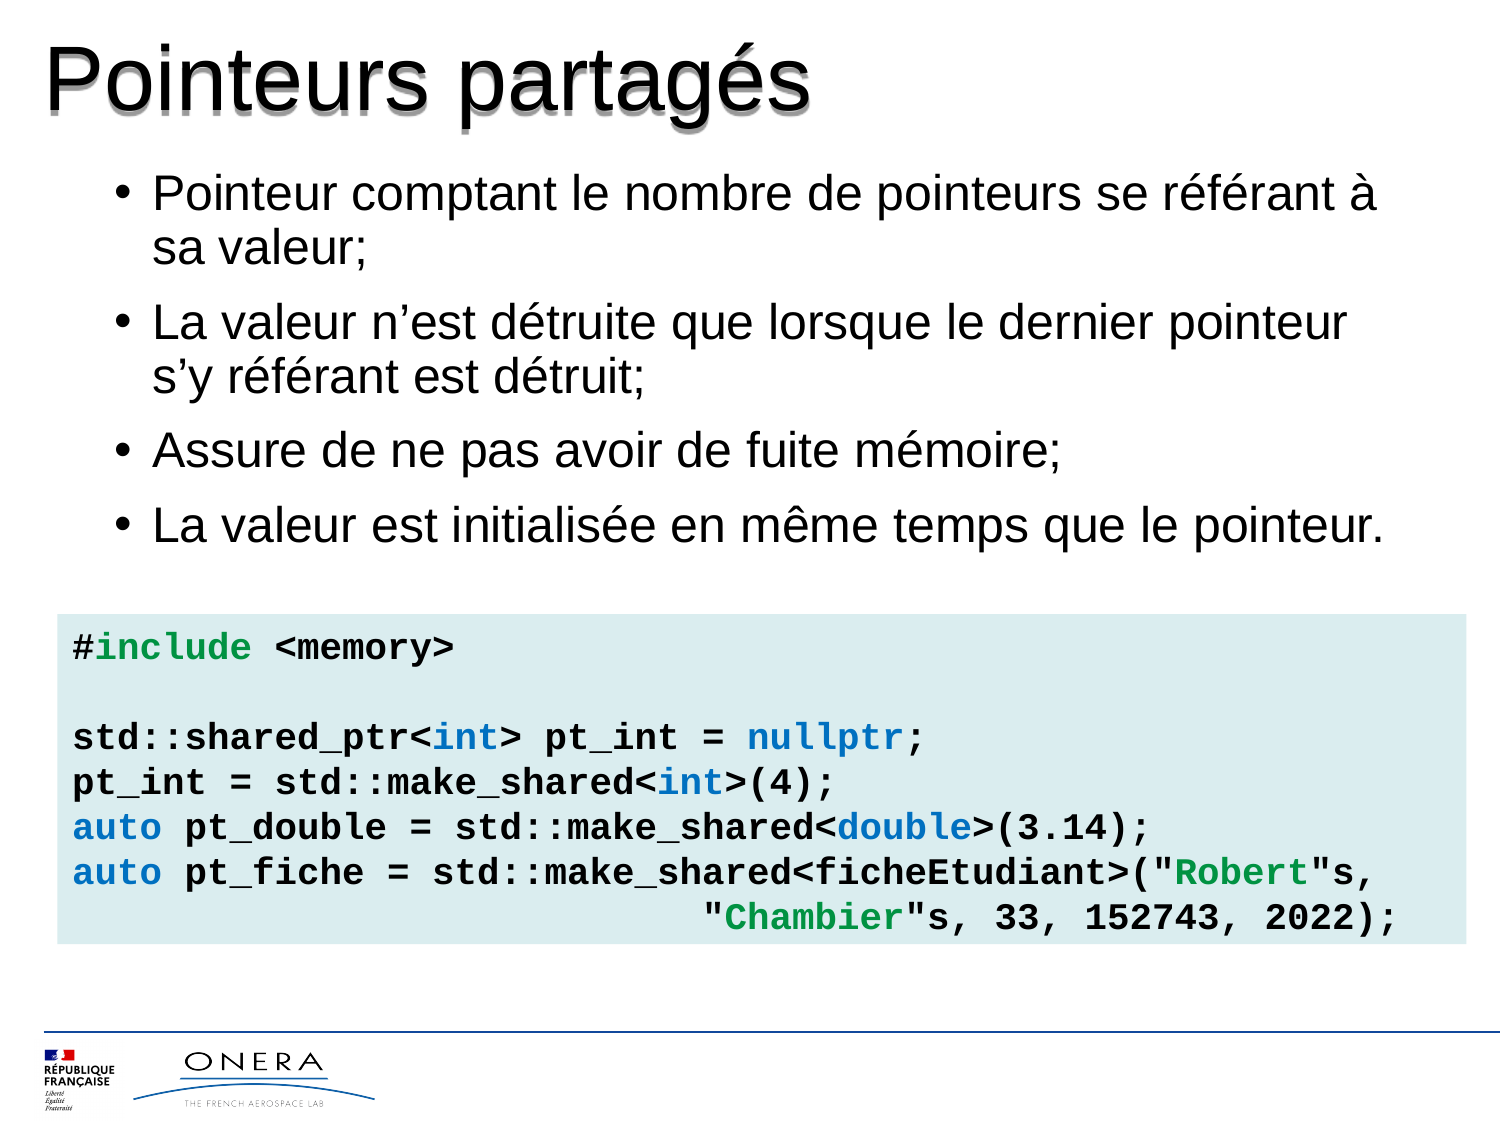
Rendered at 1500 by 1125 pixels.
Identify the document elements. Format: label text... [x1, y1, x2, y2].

picture [133, 1052, 375, 1107]
text_box Pointeur comptant le nombre de pointeurs se référant à sa valeur; La valeur n’est détruite que lorsque le dernier pointeur s’y référant est détruit; Assure de ne pas avoir de fuite mémoire; La valeur est initialisée en même temps que le pointeur. [114, 156, 1390, 564]
picture [34, 1039, 125, 1121]
text_box Pointeurs partagés [43, 15, 1486, 148]
text_box #include <memory> std::shared_ptr<int> pt_int = nullptr; pt_int = std::make_shared<int>(4); auto pt_double = std::make_shared<double>(3.14); auto pt_fiche = std::make_shared<ficheEtudiant>("Robert"s, "Chambier"s, 33, 152743, 2022); [57, 614, 1467, 945]
